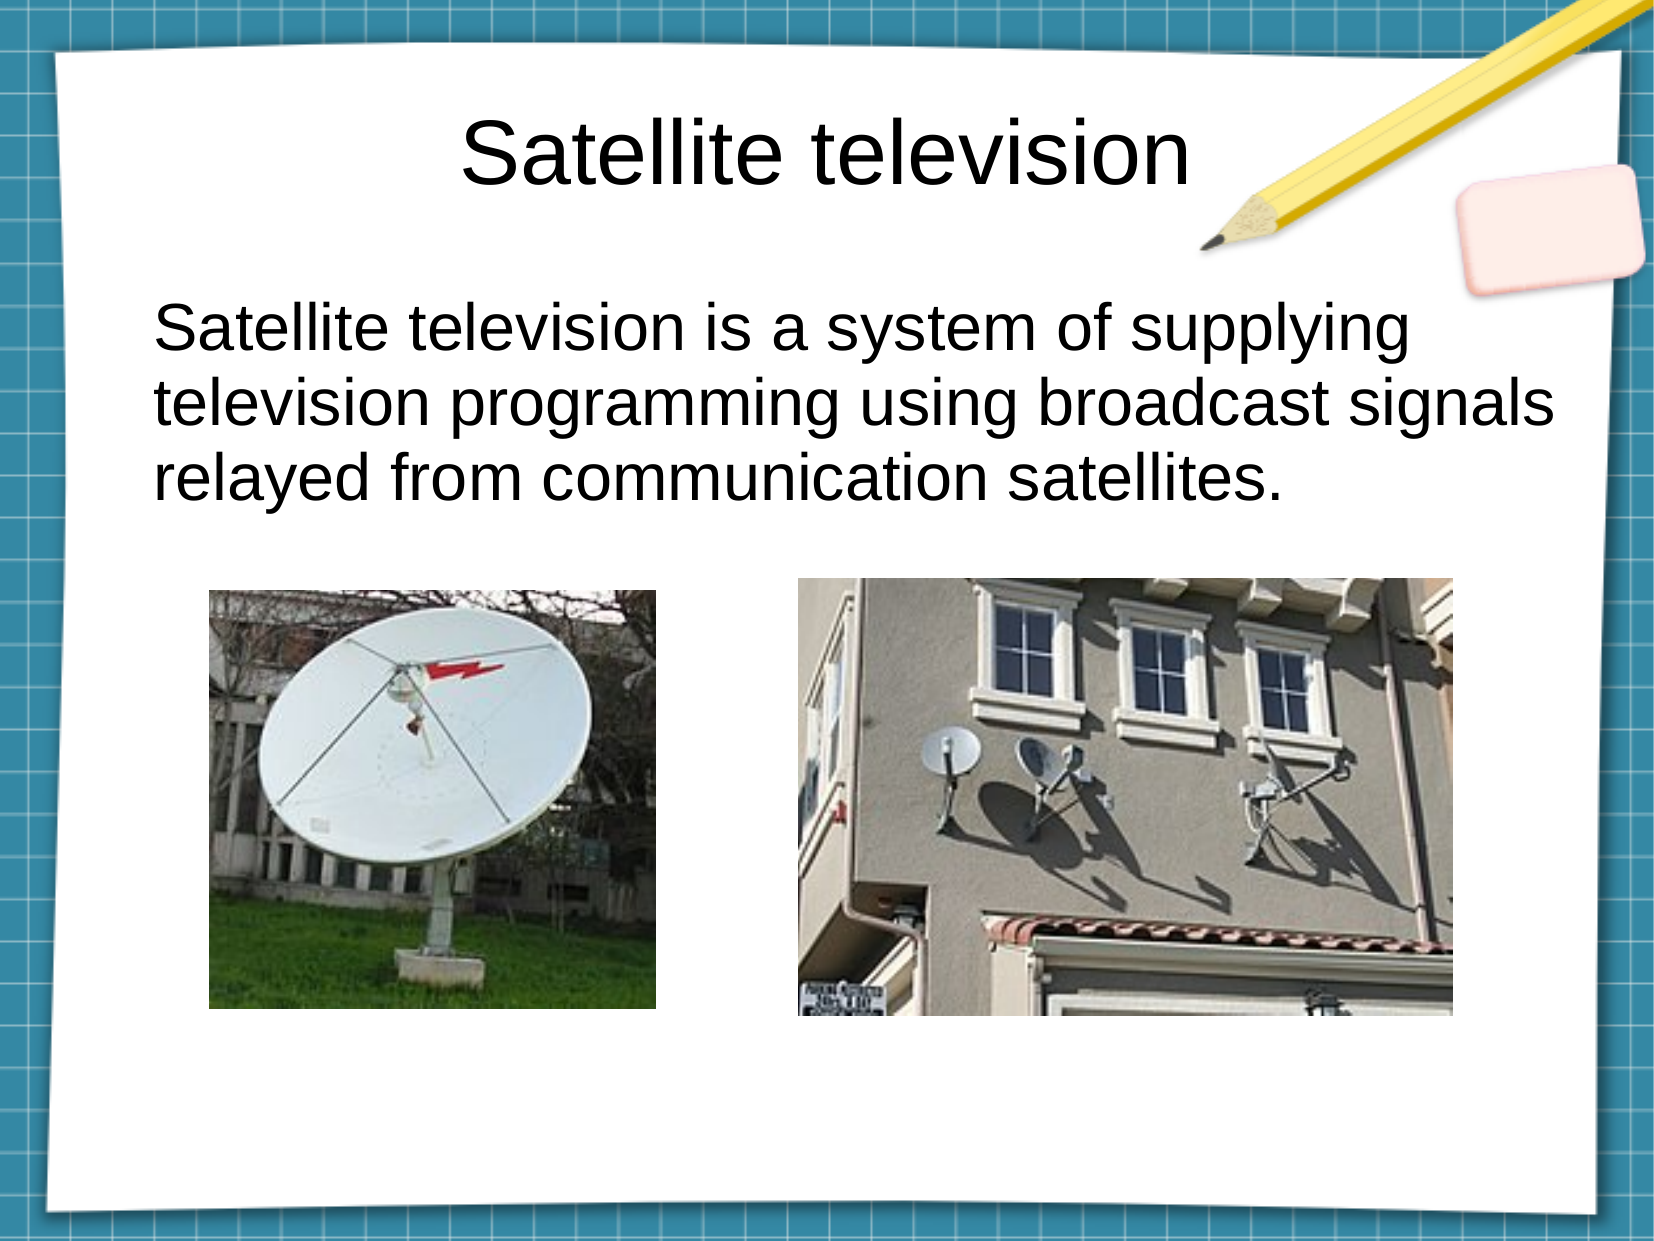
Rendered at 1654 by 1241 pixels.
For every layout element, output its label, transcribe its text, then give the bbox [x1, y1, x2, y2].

list Satellite television is a system of supplying television programming using broadcast signals relayed from communication satellites. [82, 290, 1571, 1010]
title Satellite television [82, 49, 1571, 257]
picture [0, 0, 1654, 1241]
